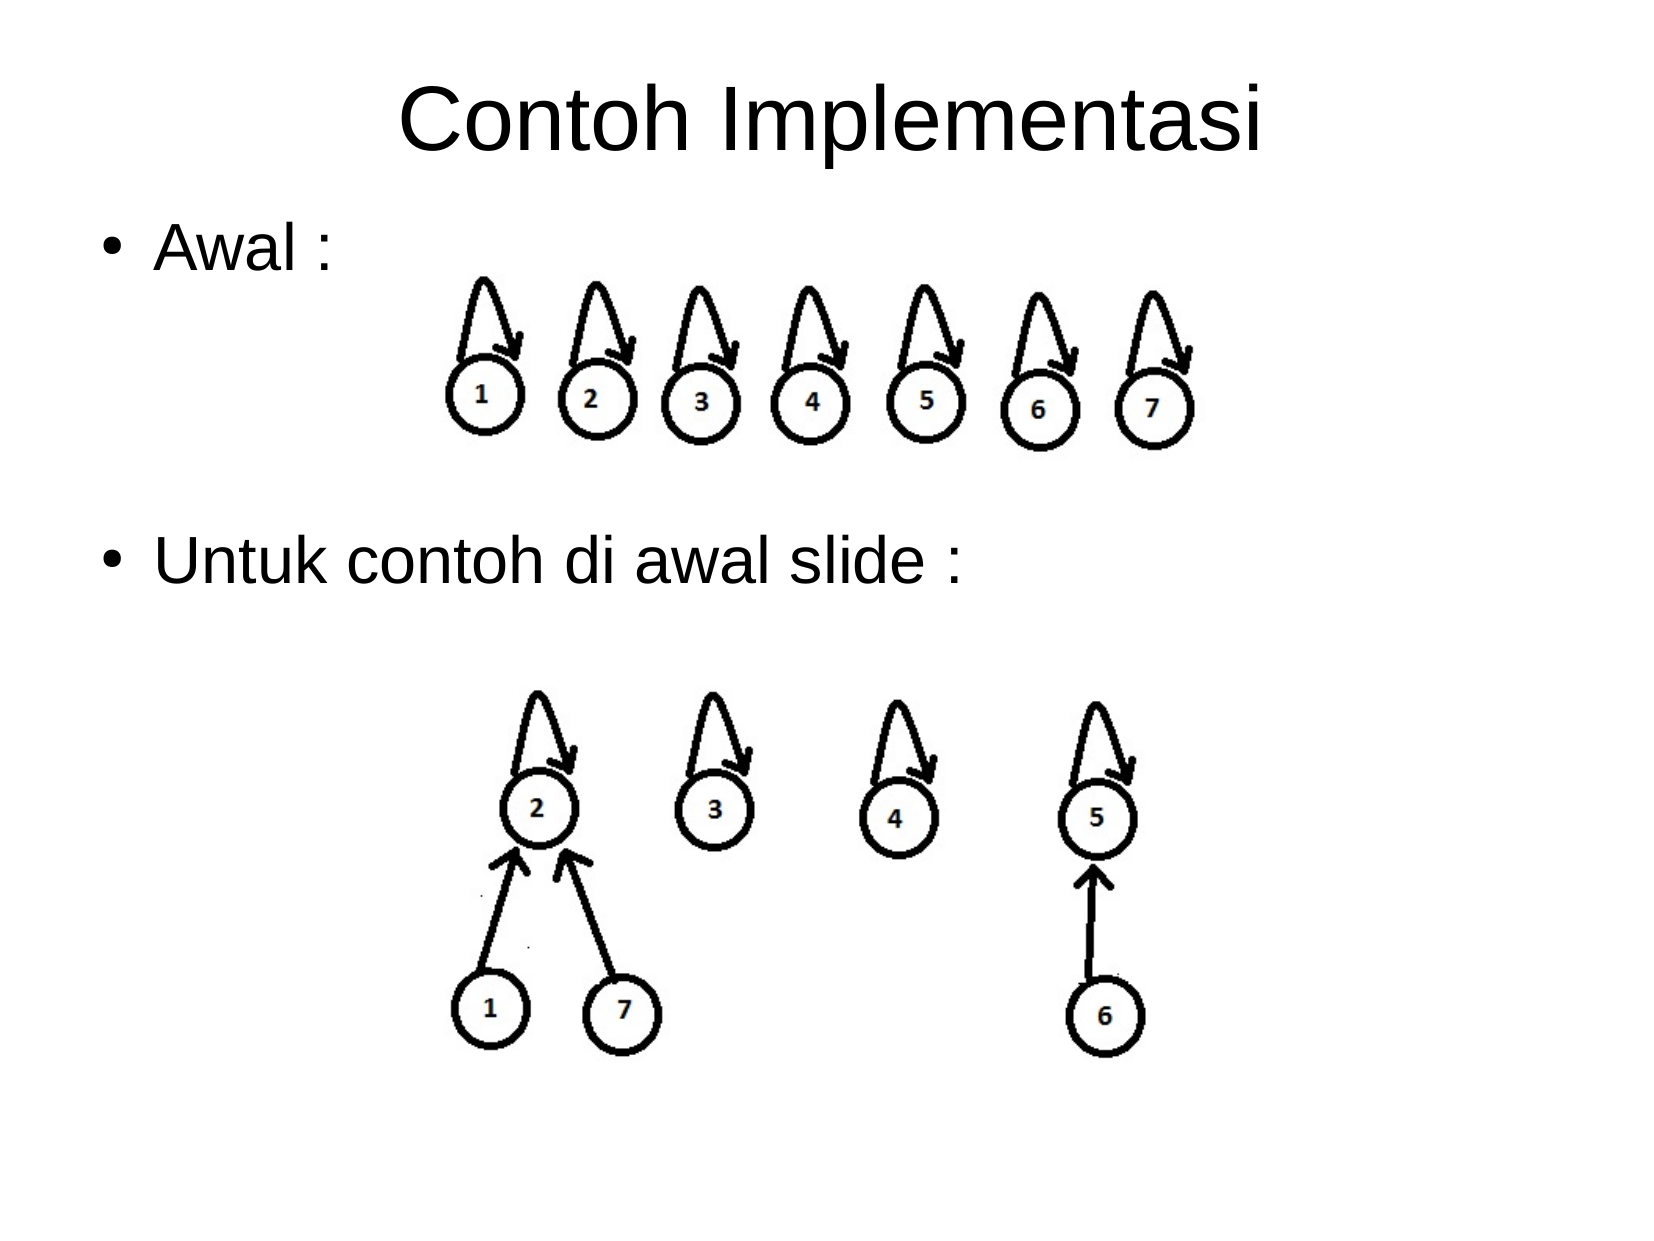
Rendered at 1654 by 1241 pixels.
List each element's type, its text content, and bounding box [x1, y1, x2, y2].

list Awal : Untuk contoh di awal slide : [82, 210, 1571, 1141]
title Contoh Implementasi [86, 15, 1576, 223]
picture [405, 247, 1226, 481]
picture [420, 675, 1188, 1081]
